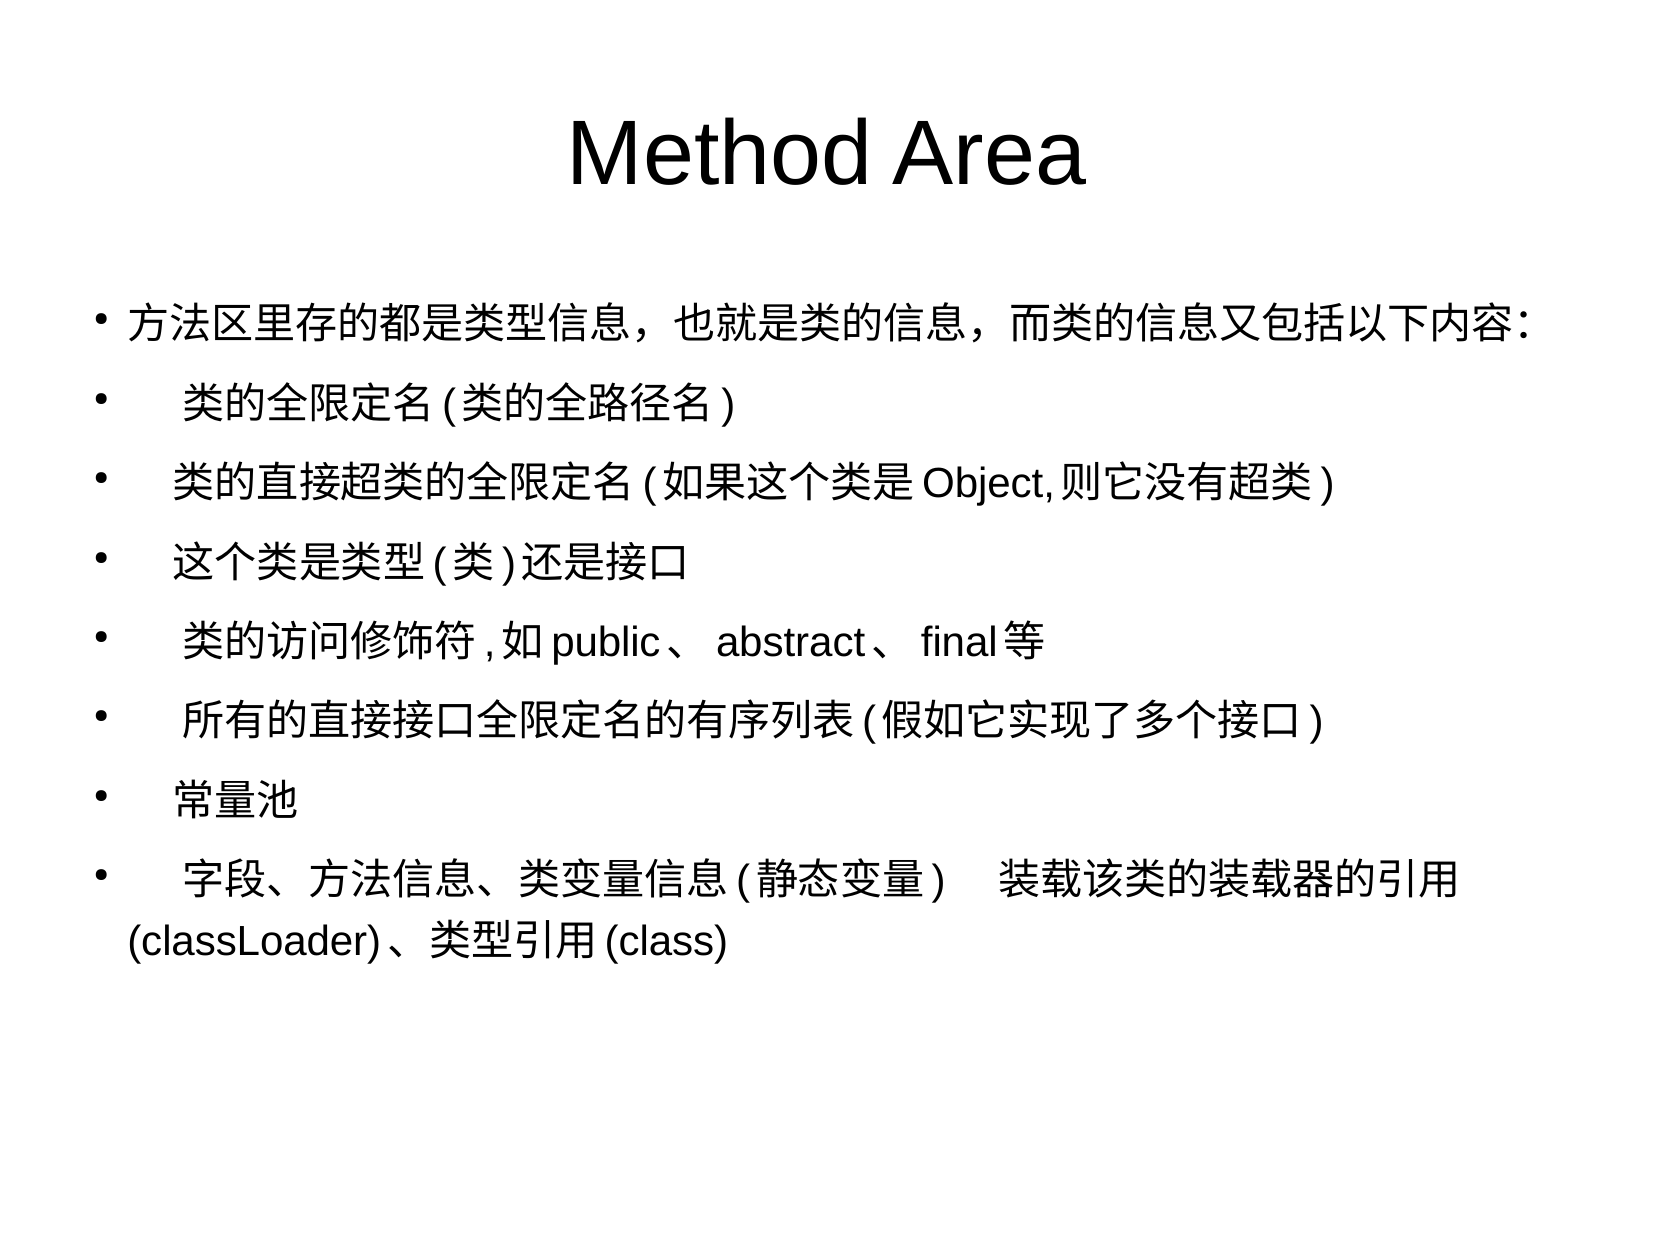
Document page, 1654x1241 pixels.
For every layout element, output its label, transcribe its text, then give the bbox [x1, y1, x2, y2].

title Method Area [82, 49, 1571, 257]
list 方法区里存的都是类型信息，也就是类的信息，而类的信息又包括以下内容： 类的全限定名(类的全路径名) 类的直接超类的全限定名(如果这个类是Object,则它没有超类) 这个类是类型(类)还是接口 类的访问修饰符,如public、abstract、final等 所有的直接接口全限定名的有序列表(假如它实现了多个接口) 常量池 字段、方法信息、类变量信息(静态变量) 装载该类的装载器的引用(classLoader)、类型引用(class) [82, 290, 1571, 1010]
